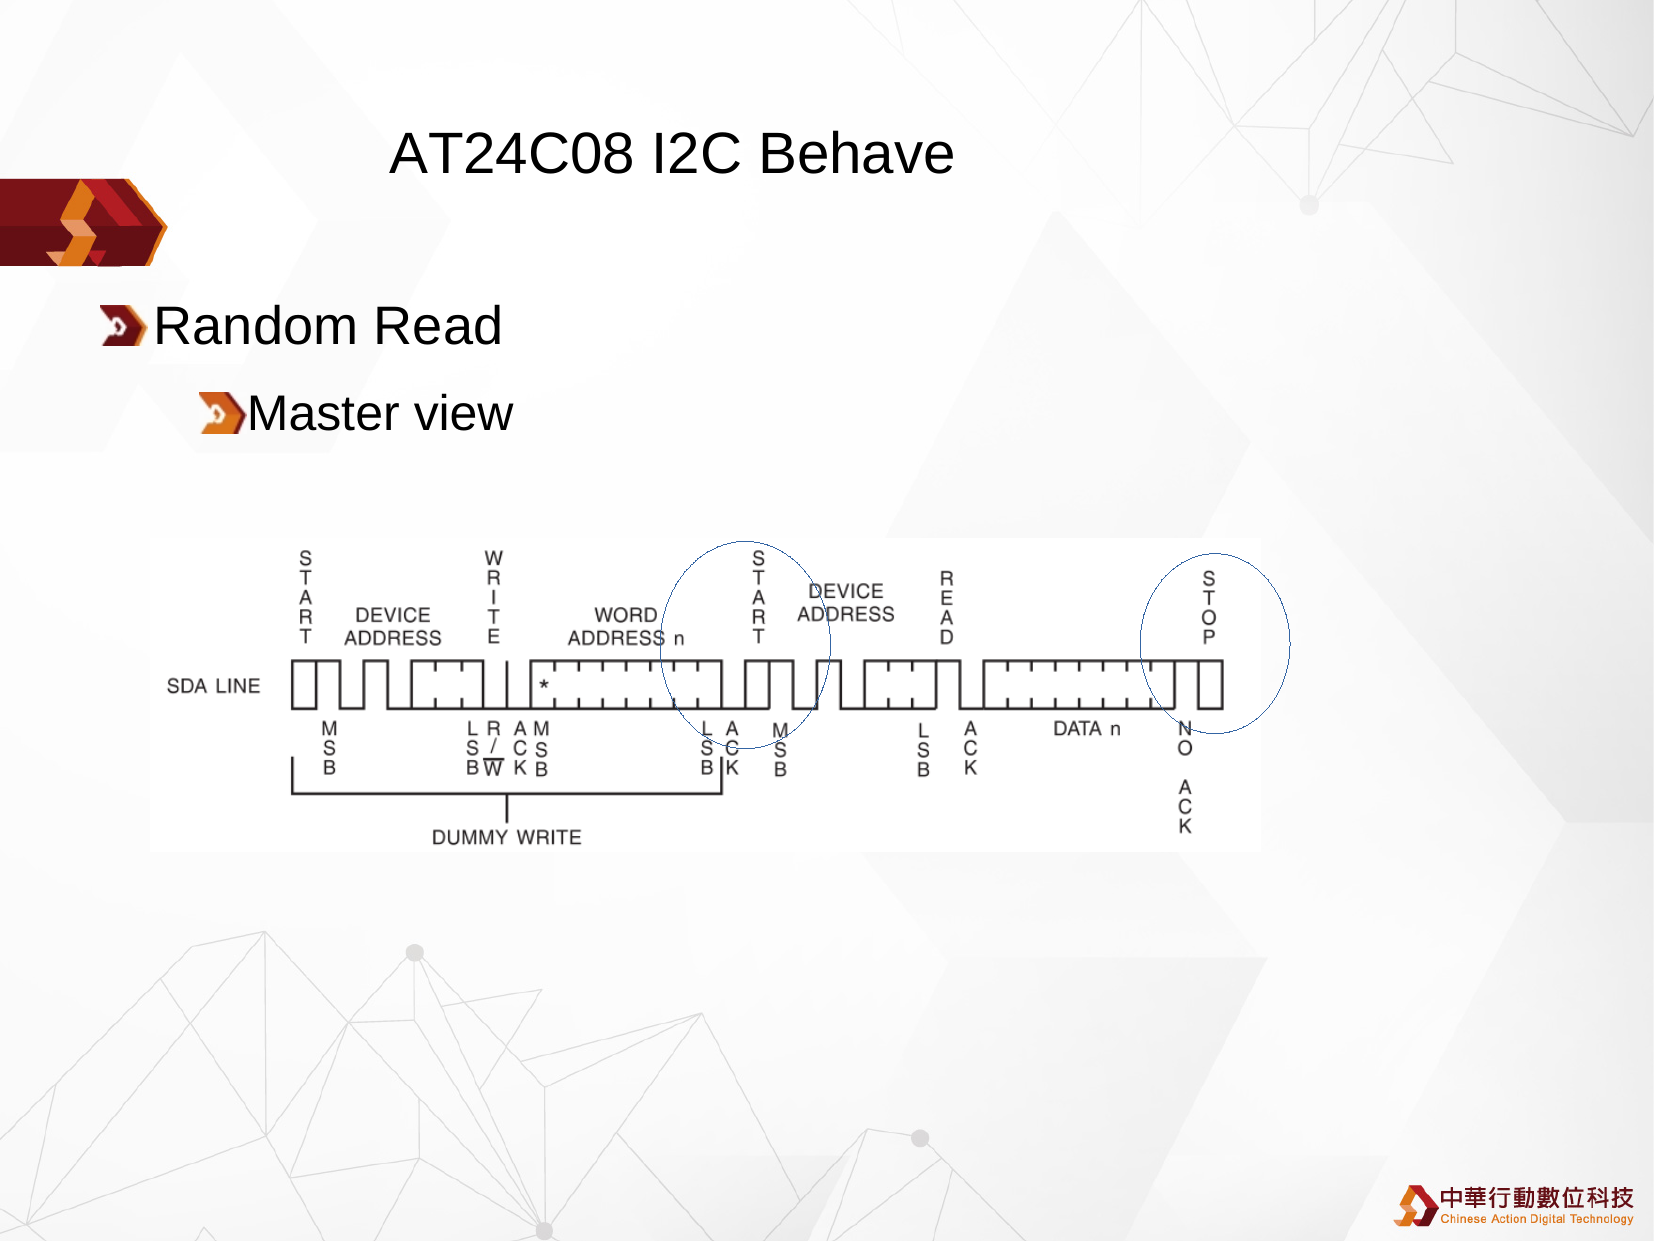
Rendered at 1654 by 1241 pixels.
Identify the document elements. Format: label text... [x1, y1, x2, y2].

list Random Read Master view [82, 295, 1571, 1015]
title AT24C08 I2C Behave [82, 94, 1264, 213]
picture [0, 0, 1654, 1241]
